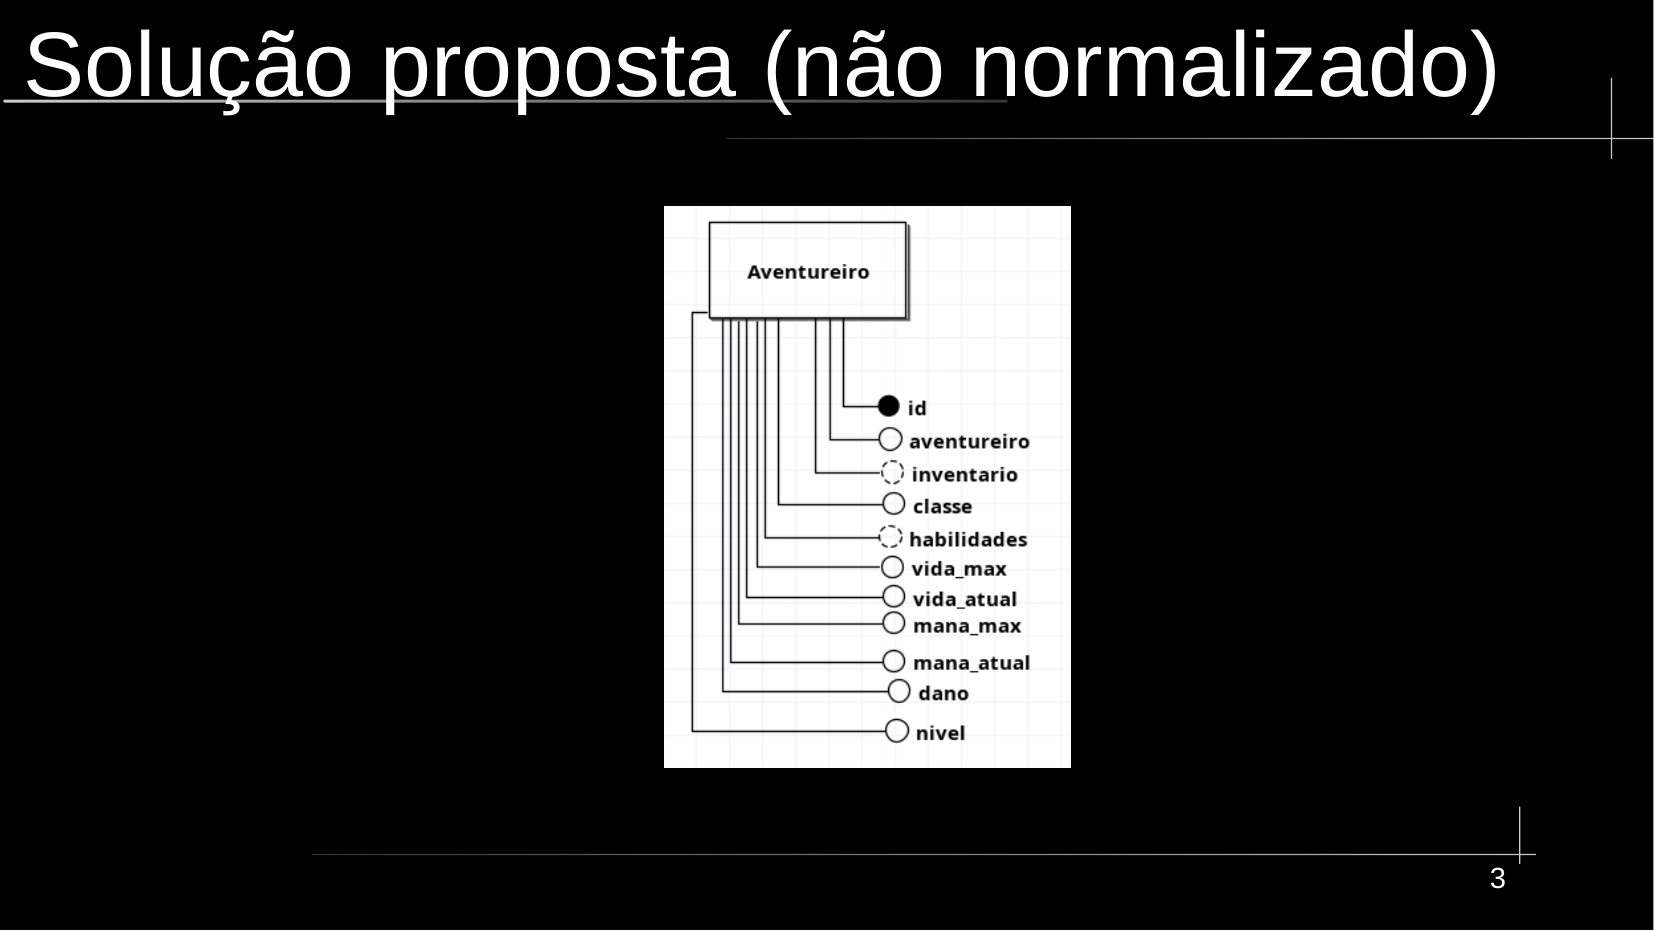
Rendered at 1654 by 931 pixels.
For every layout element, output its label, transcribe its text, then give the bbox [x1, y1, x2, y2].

title Solução proposta (não normalizado) [23, 11, 1589, 119]
picture [664, 206, 1071, 768]
